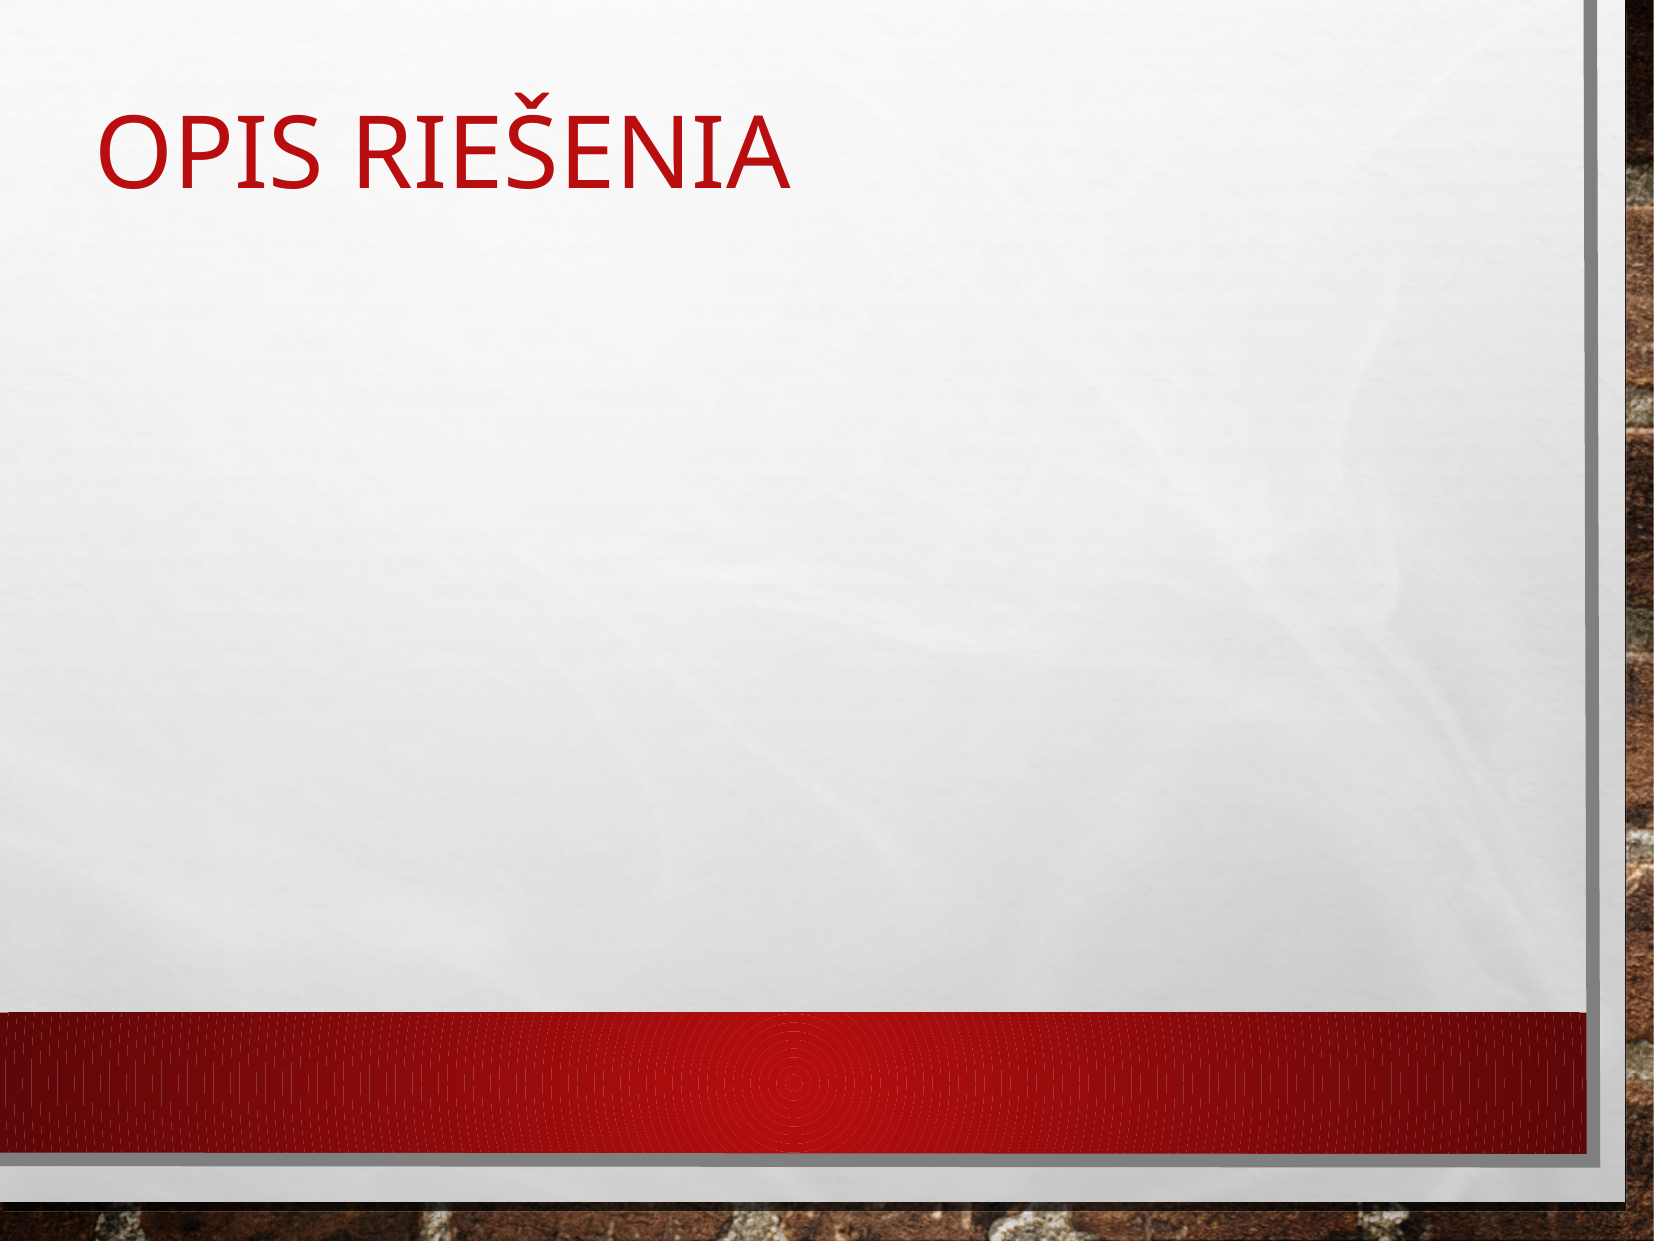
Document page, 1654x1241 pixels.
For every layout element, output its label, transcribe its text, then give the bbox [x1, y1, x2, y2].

title Opis riešenia [79, 52, 1568, 260]
